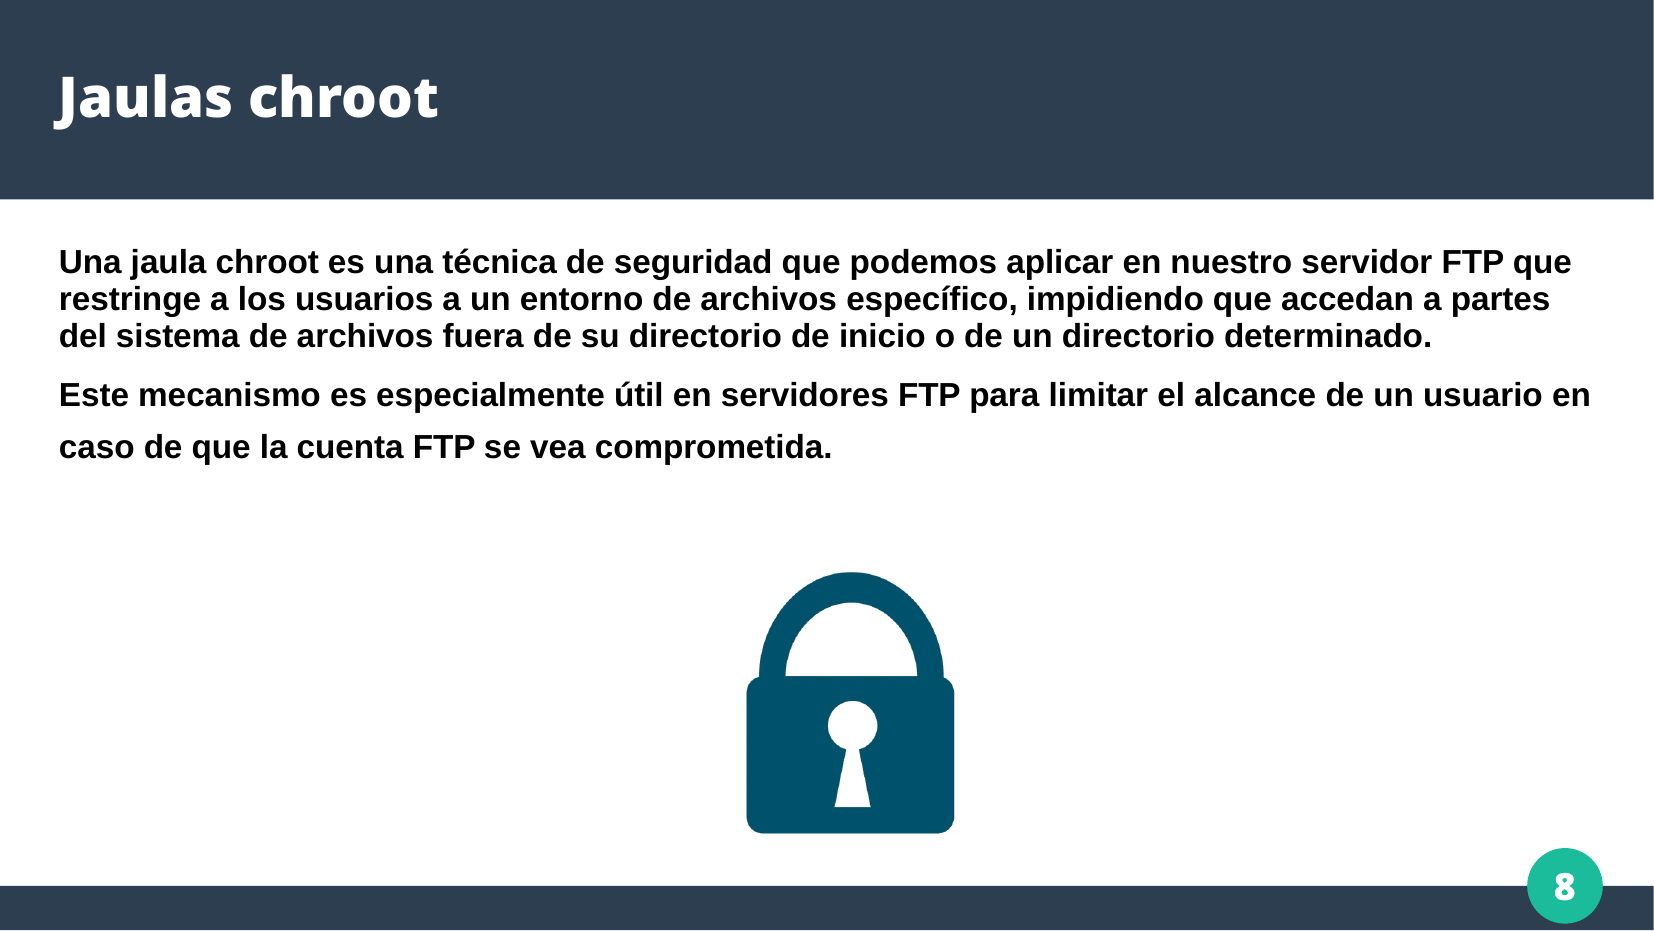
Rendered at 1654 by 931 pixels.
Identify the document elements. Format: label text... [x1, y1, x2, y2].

title Jaulas chroot [59, 37, 1595, 155]
list Una jaula chroot es una técnica de seguridad que podemos aplicar en nuestro servidor FTP que restringe a los usuarios a un entorno de archivos específico, impidiendo que accedan a partes del sistema de archivos fuera de su directorio de inicio o de un directorio determinado. Este mecanismo es especialmente útil en servidores FTP para limitar el alcance de un usuario en caso de que la cuenta FTP se vea comprometida. [59, 243, 1595, 864]
picture [696, 548, 1004, 857]
